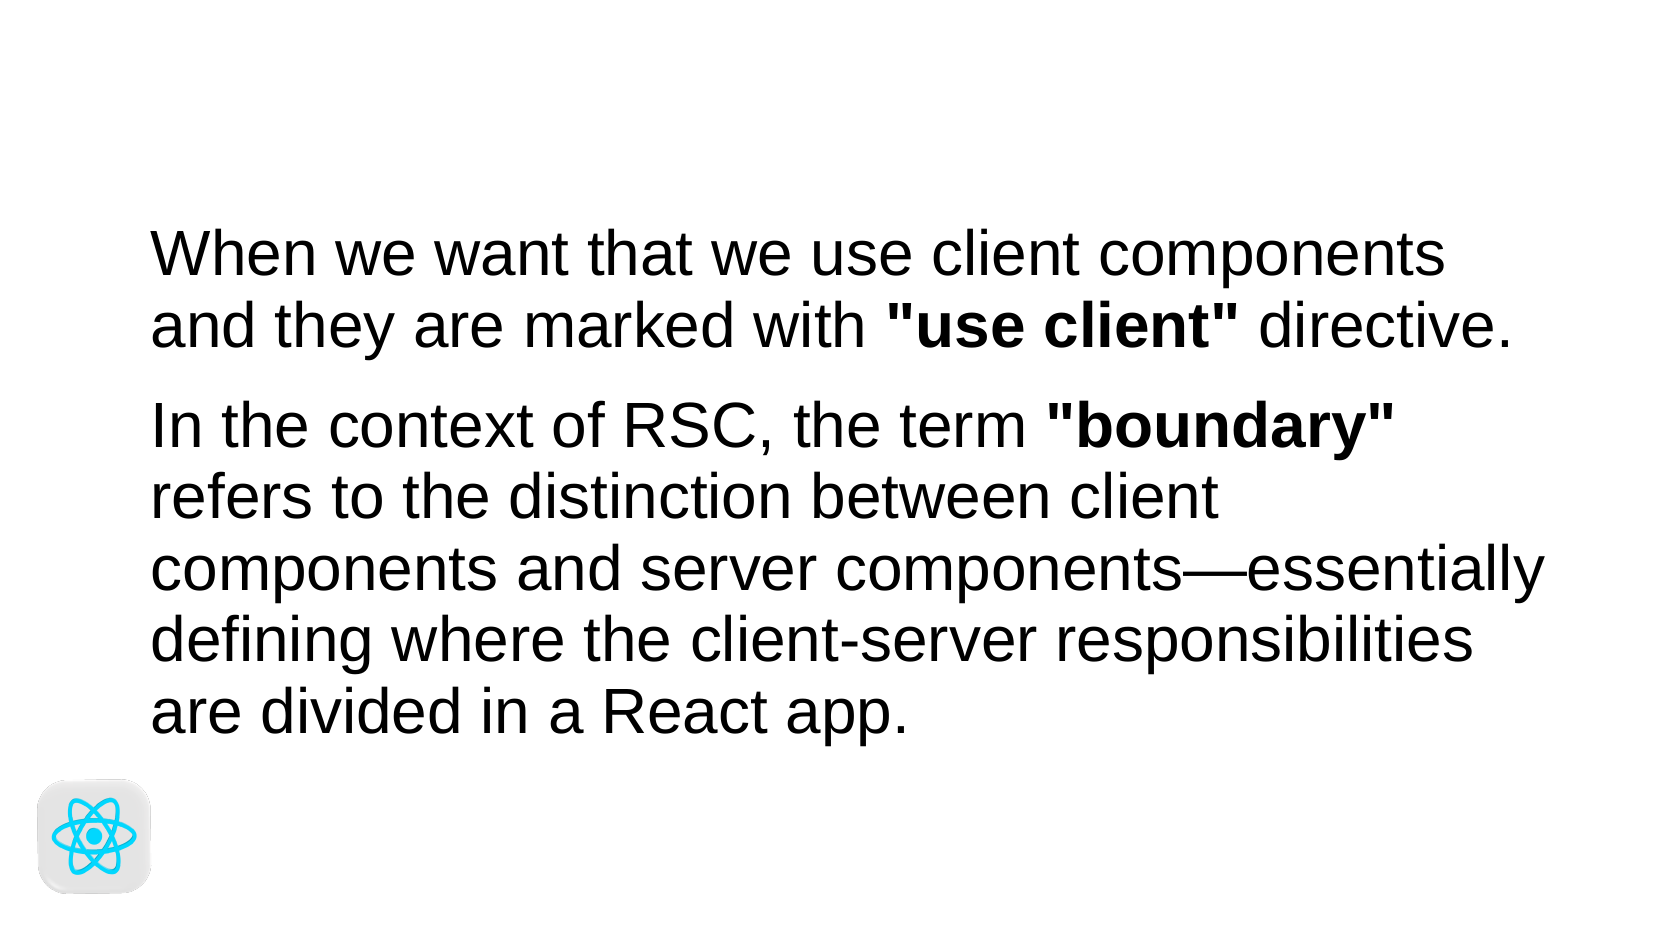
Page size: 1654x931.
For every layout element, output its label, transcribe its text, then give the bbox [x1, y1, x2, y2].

picture [0, 742, 188, 931]
list When we want that we use client components and they are marked with "use client" directive. In the context of RSC, the term "boundary" refers to the distinction between client components and server components—essentially defining where the client-server responsibilities are divided in a React app. [82, 217, 1571, 758]
